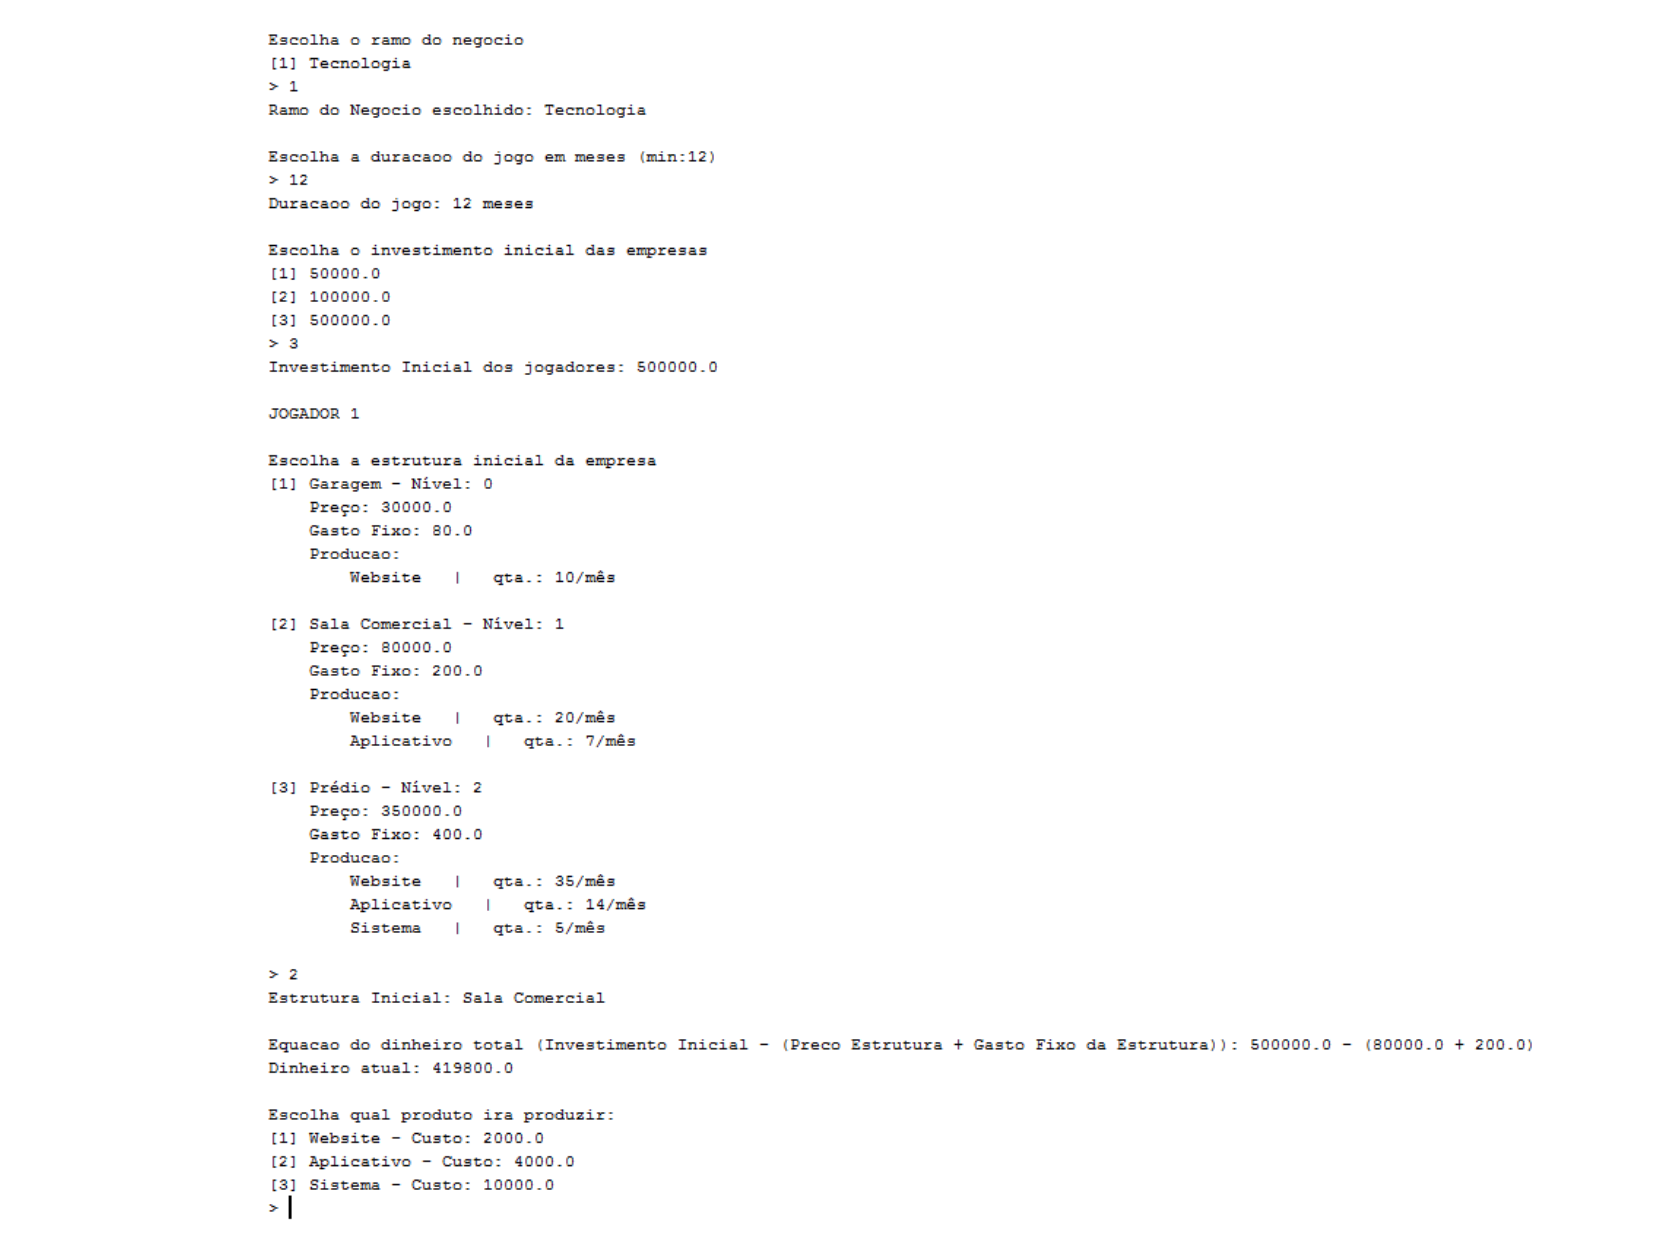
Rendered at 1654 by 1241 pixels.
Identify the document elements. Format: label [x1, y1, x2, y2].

picture [248, 23, 1548, 1225]
